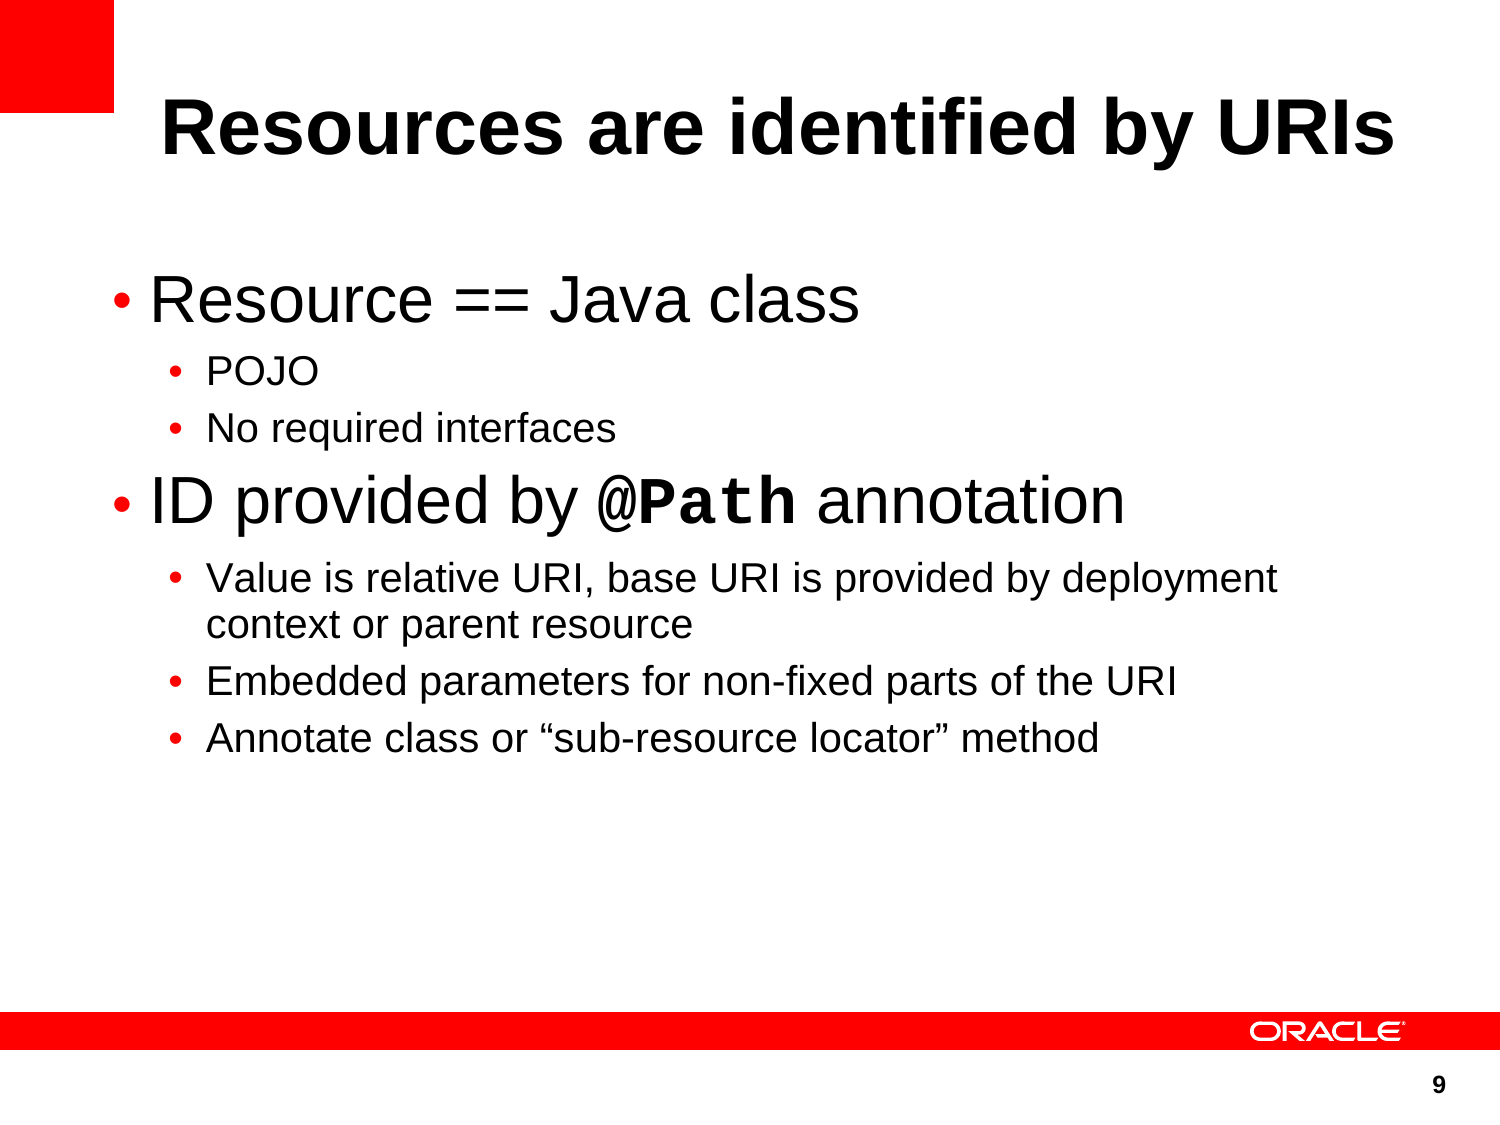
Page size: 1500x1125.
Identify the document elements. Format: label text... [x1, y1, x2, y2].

picture [0, 0, 114, 113]
list Resource == Java class POJO No required interfaces ID provided by @Path annotation Value is relative URI, base URI is provided by deployment context or parent resource Embedded parameters for non-fixed parts of the URI Annotate class or “sub-resource locator” method [112, 262, 1349, 1006]
picture [0, 1012, 1500, 1050]
title Resources are identified by URIs [145, 42, 1426, 213]
